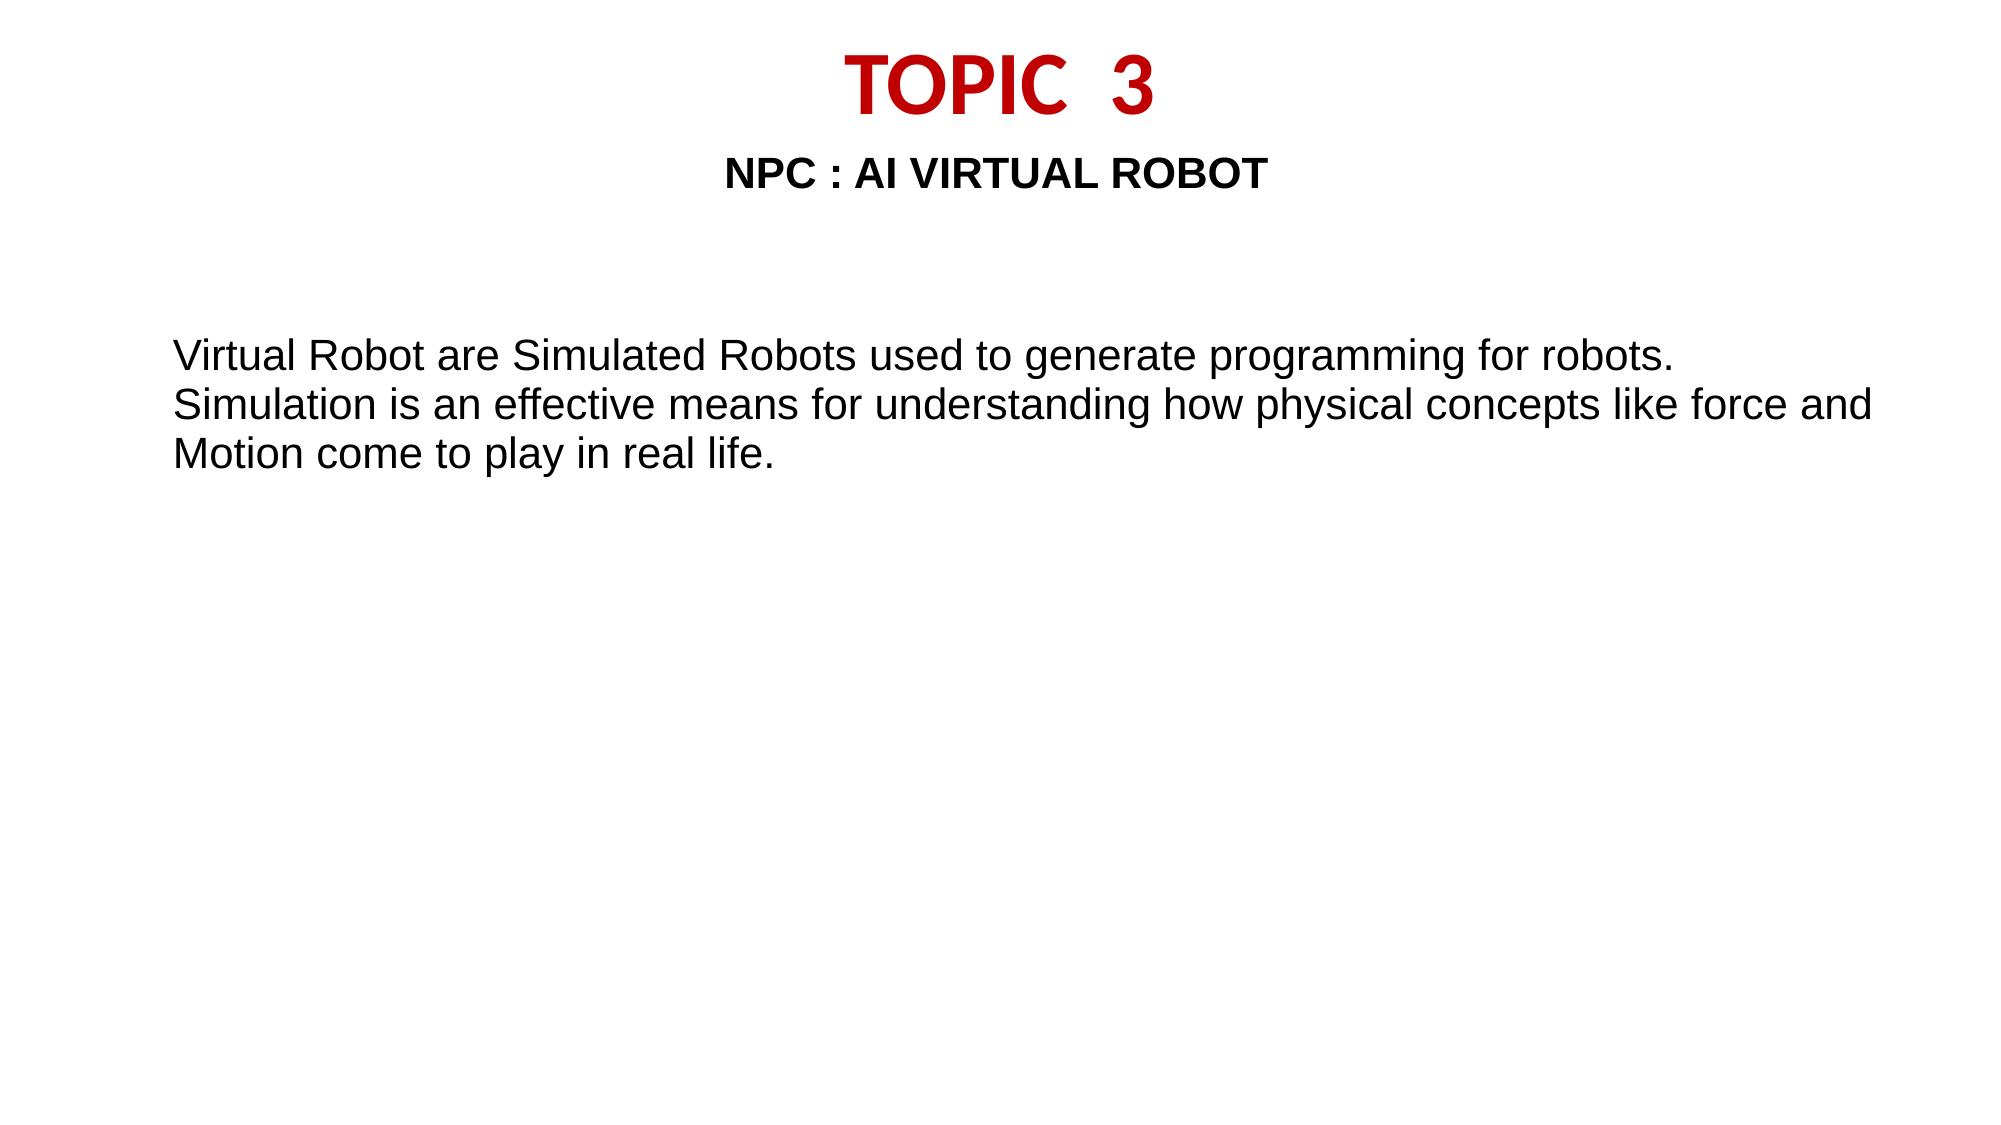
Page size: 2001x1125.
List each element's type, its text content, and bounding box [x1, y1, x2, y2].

text_box Virtual Robot are Simulated Robots used to generate programming for robots. Simulation is an effective means for understanding how physical concepts like force and Motion come to play in real life. [158, 323, 1890, 485]
text_box NPC : AI VIRTUAL ROBOT [709, 142, 1329, 255]
title TOPIC 3 [137, 28, 1863, 143]
